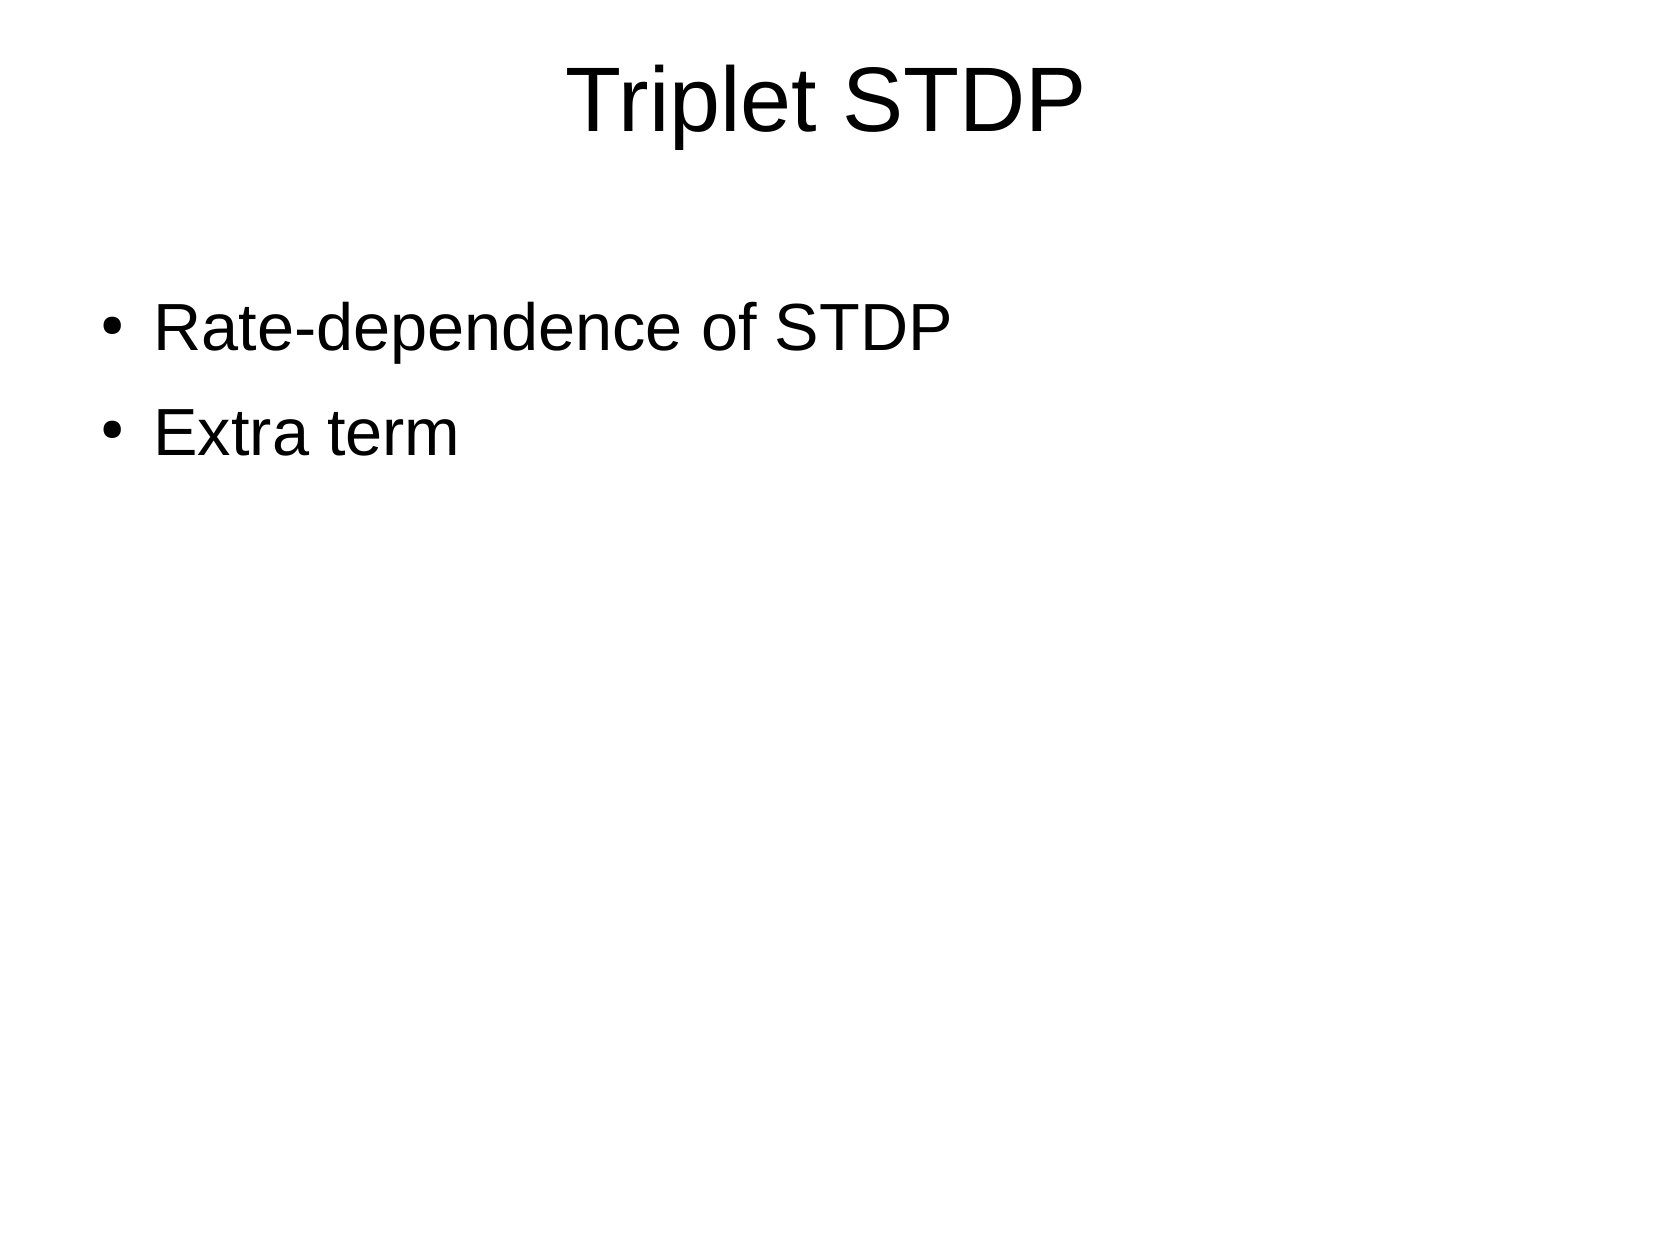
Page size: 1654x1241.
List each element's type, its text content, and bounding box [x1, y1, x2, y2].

title Triplet STDP [82, 0, 1571, 204]
list Rate-dependence of STDP Extra term [82, 290, 1571, 1010]
